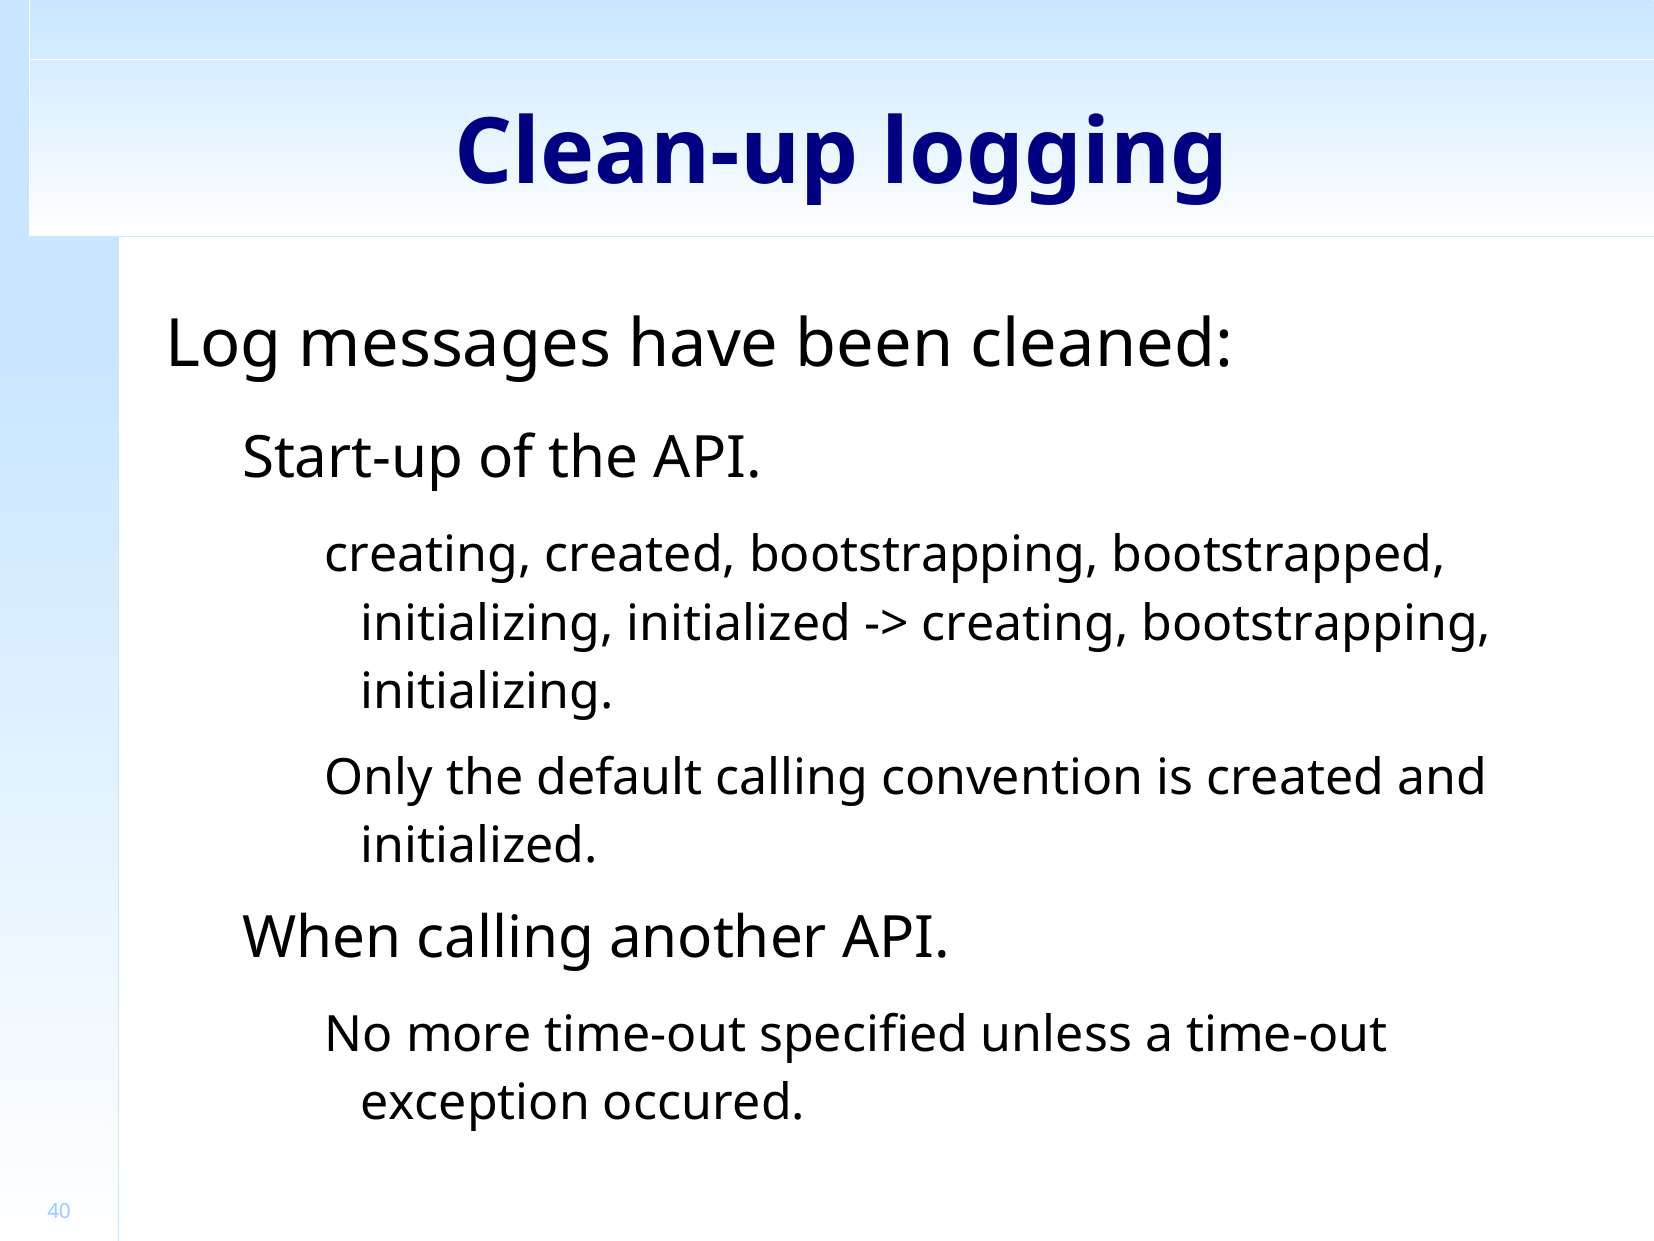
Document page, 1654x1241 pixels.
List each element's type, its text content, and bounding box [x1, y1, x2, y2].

title Clean-up logging [29, 59, 1654, 237]
list Log messages have been cleaned: Start-up of the API. creating, created, bootstrapping, bootstrapped, initializing, initialized -> creating, bootstrapping, initializing. Only the default calling convention is created and initialized. When calling another API. No more time-out specified unless a time-out exception occured. [147, 295, 1625, 1182]
